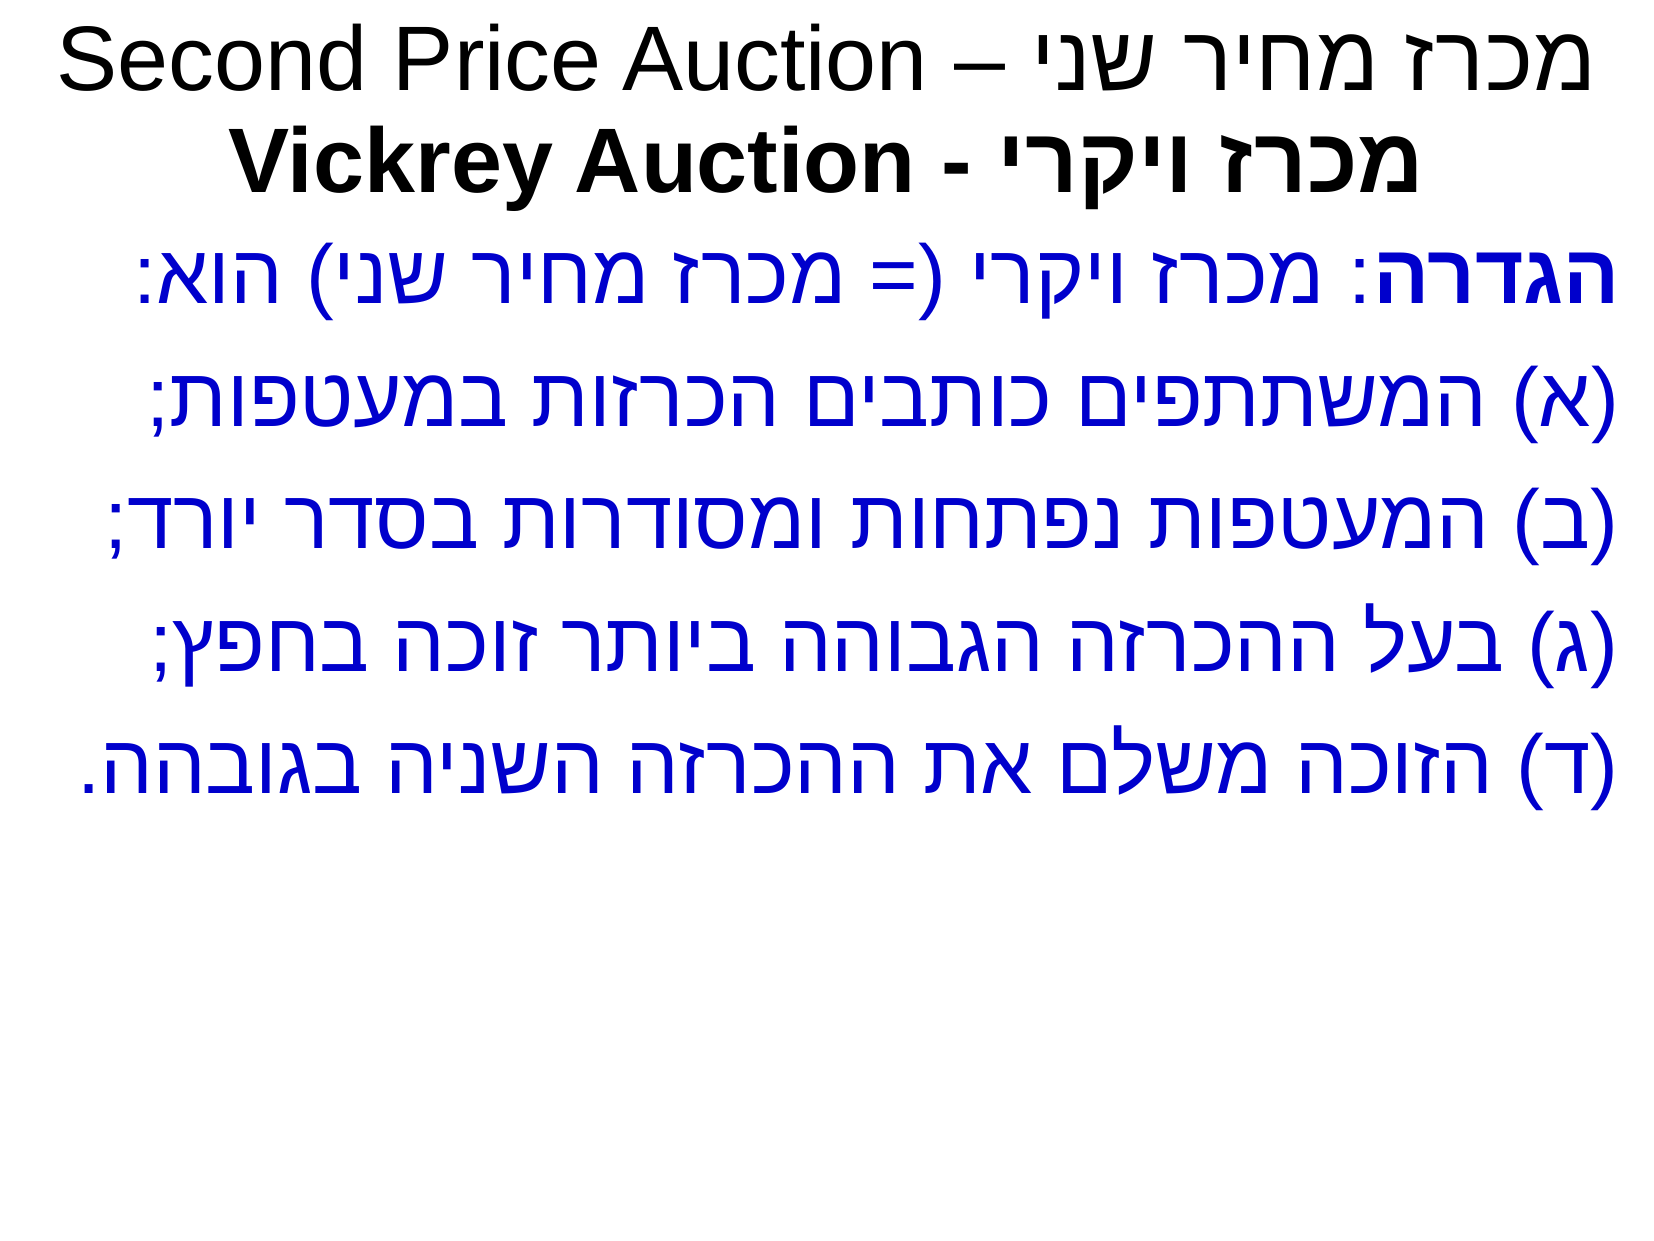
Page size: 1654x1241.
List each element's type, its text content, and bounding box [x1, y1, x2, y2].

list הגדרה: מכרז ויקרי (= מכרז מחיר שני) הוא: (א) המשתתפים כותבים הכרזות במעטפות; (ב) המעטפות נפתחות ומסודרות בסדר יורד; (ג) בעל ההכרזה הגבוהה ביותר זוכה בחפץ; (ד) הזוכה משלם את ההכרזה השניה בגובהה. [30, 229, 1621, 1199]
chart [693, 627, 812, 687]
title מכרז מחיר שני – Second Price Auction מכרז ויקרי - Vickrey Auction [0, 0, 1654, 229]
